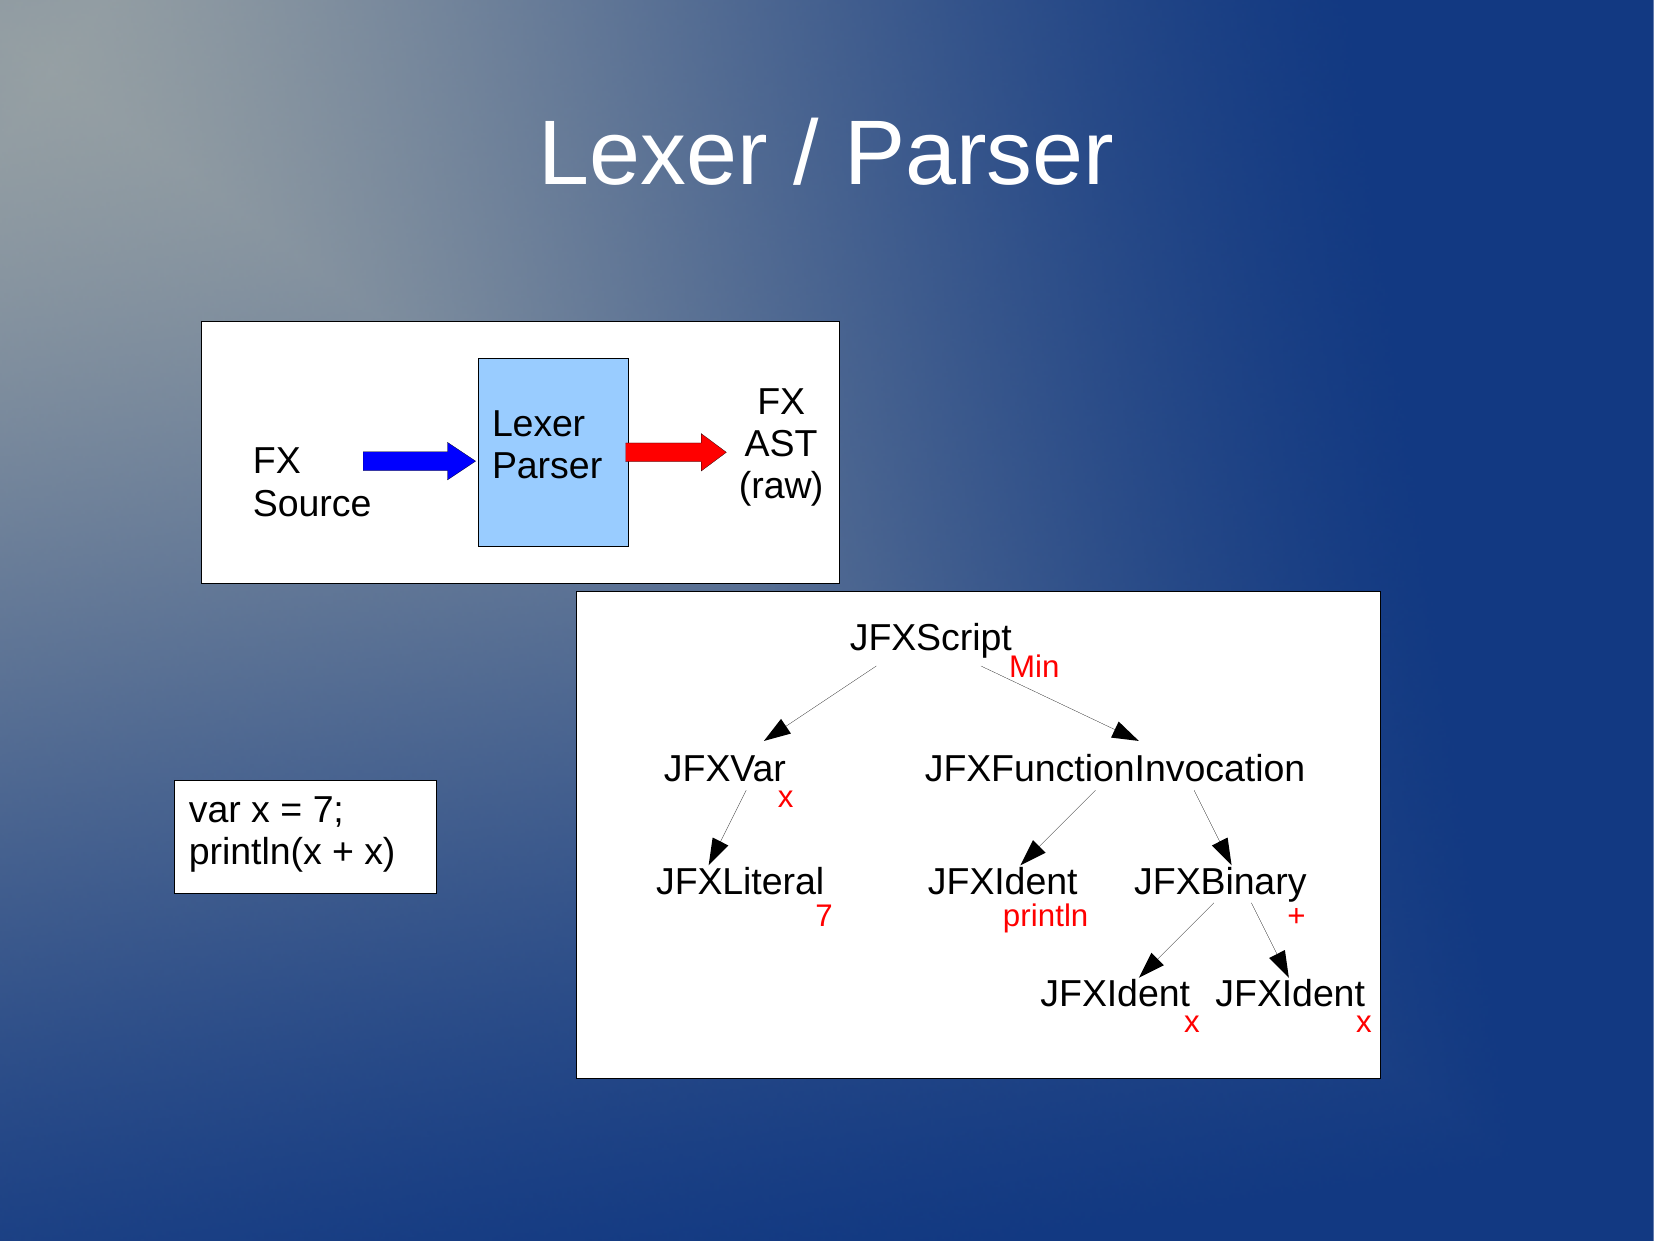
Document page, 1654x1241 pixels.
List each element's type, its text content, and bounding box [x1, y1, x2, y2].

title Lexer / Parser [82, 49, 1571, 257]
picture [0, 0, 1654, 1241]
chart [82, 290, 1571, 1109]
